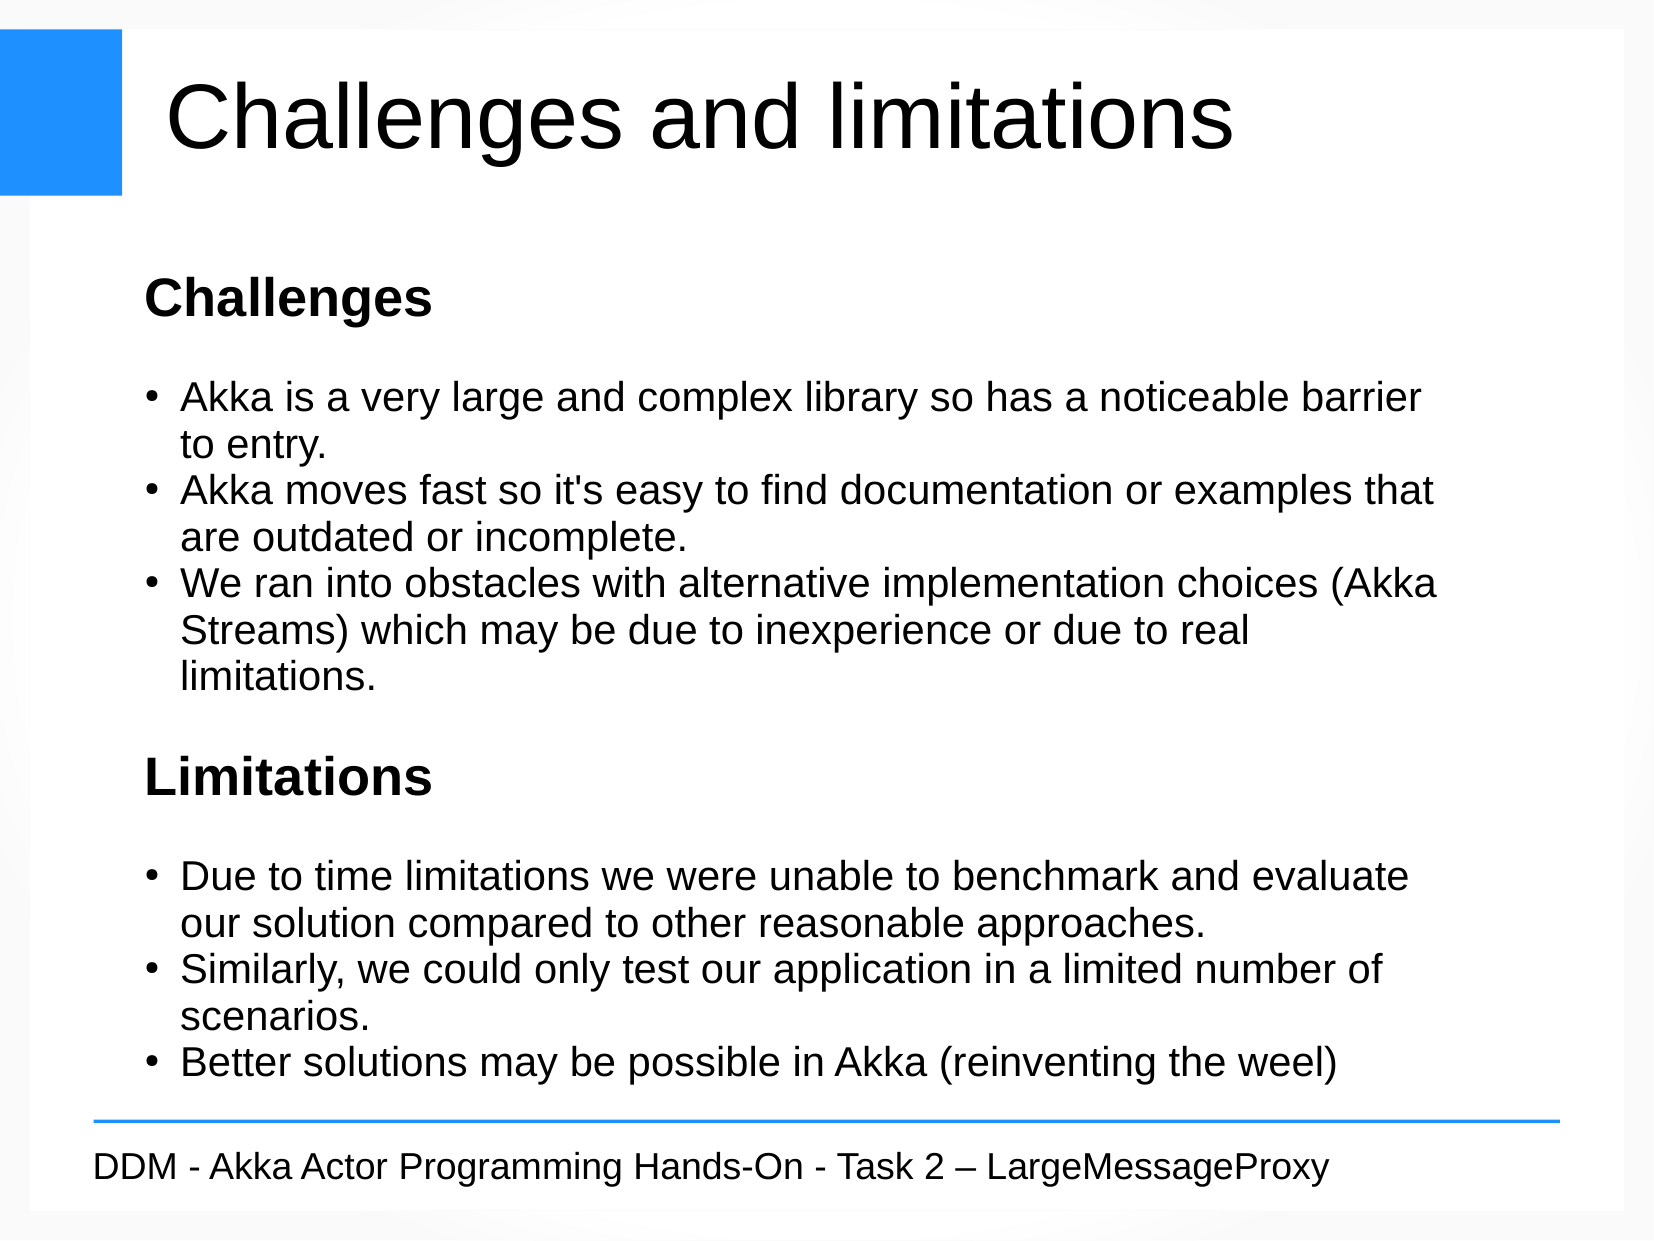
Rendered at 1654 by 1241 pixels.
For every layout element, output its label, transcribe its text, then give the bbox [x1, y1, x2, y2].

text_box DDM - Akka Actor Programming Hands-On - Task 2 – LargeMessageProxy [77, 1138, 1512, 1195]
text_box Challenges Akka is a very large and complex library so has a noticeable barrier to entry. Akka moves fast so it's easy to find documentation or examples that are outdated or incomplete. We ran into obstacles with alternative implementation choices (Akka Streams) which may be due to inexperience or due to real limitations. Limitations Due to time limitations we were unable to benchmark and evaluate our solution compared to other reasonable approaches. Similarly, we could only test our application in a limited number of scenarios. Better solutions may be possible in Akka (reinventing the weel) [129, 259, 1453, 1102]
title Challenges and limitations [165, 13, 1524, 221]
